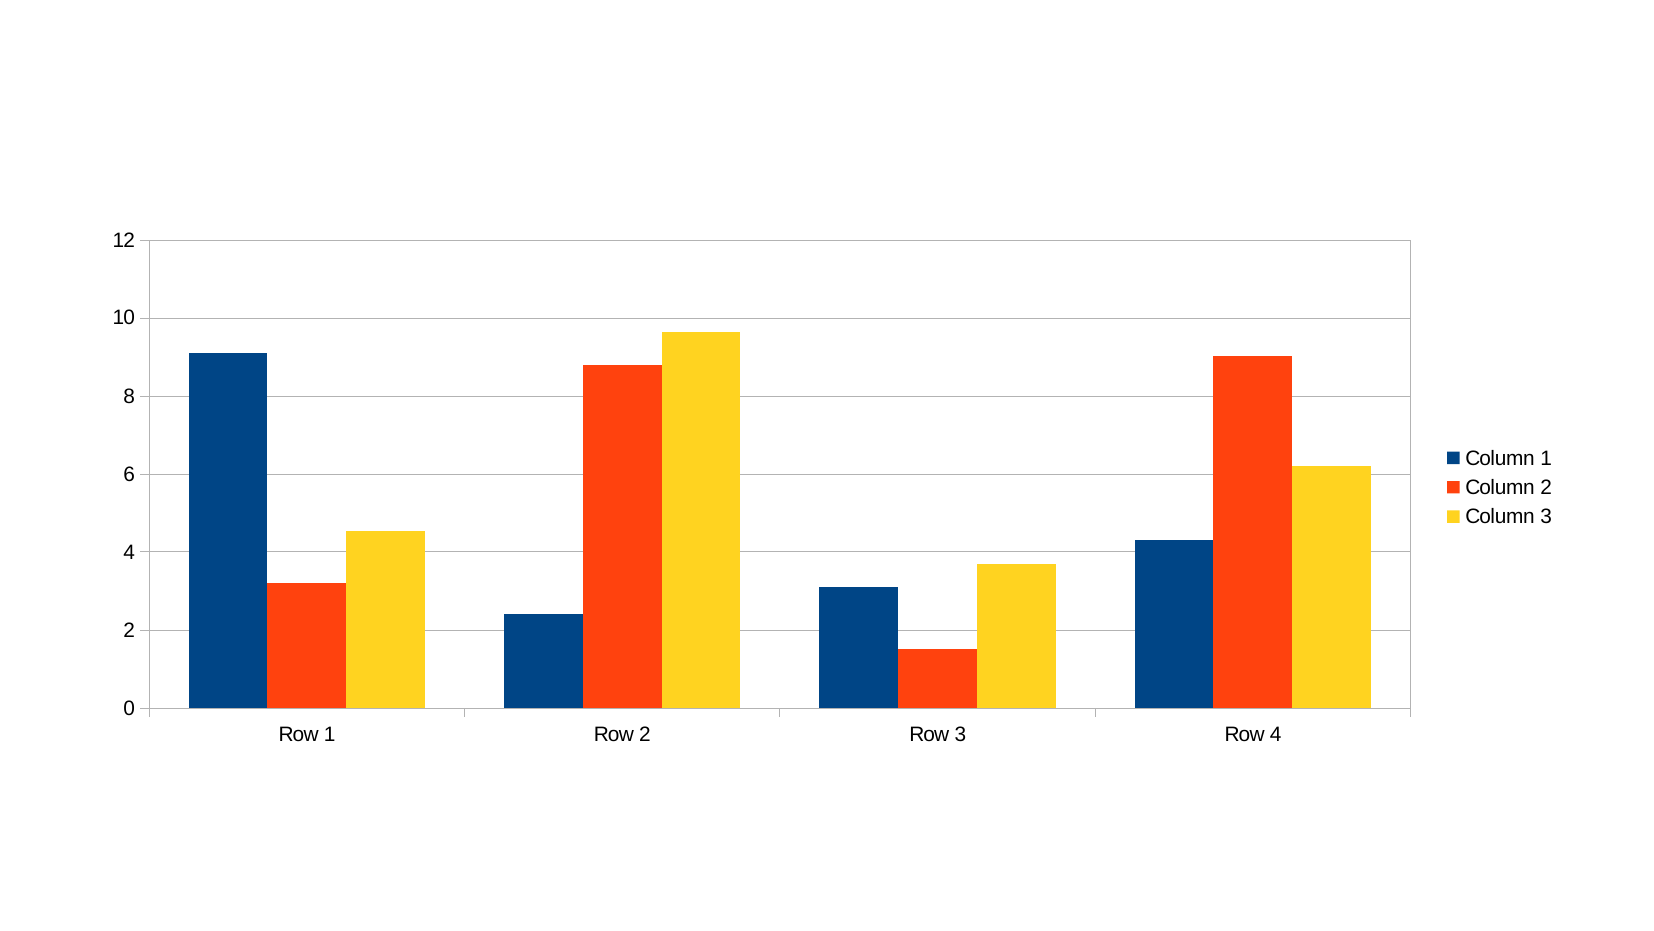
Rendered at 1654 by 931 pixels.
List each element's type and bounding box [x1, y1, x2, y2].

chart [82, 217, 1571, 758]
